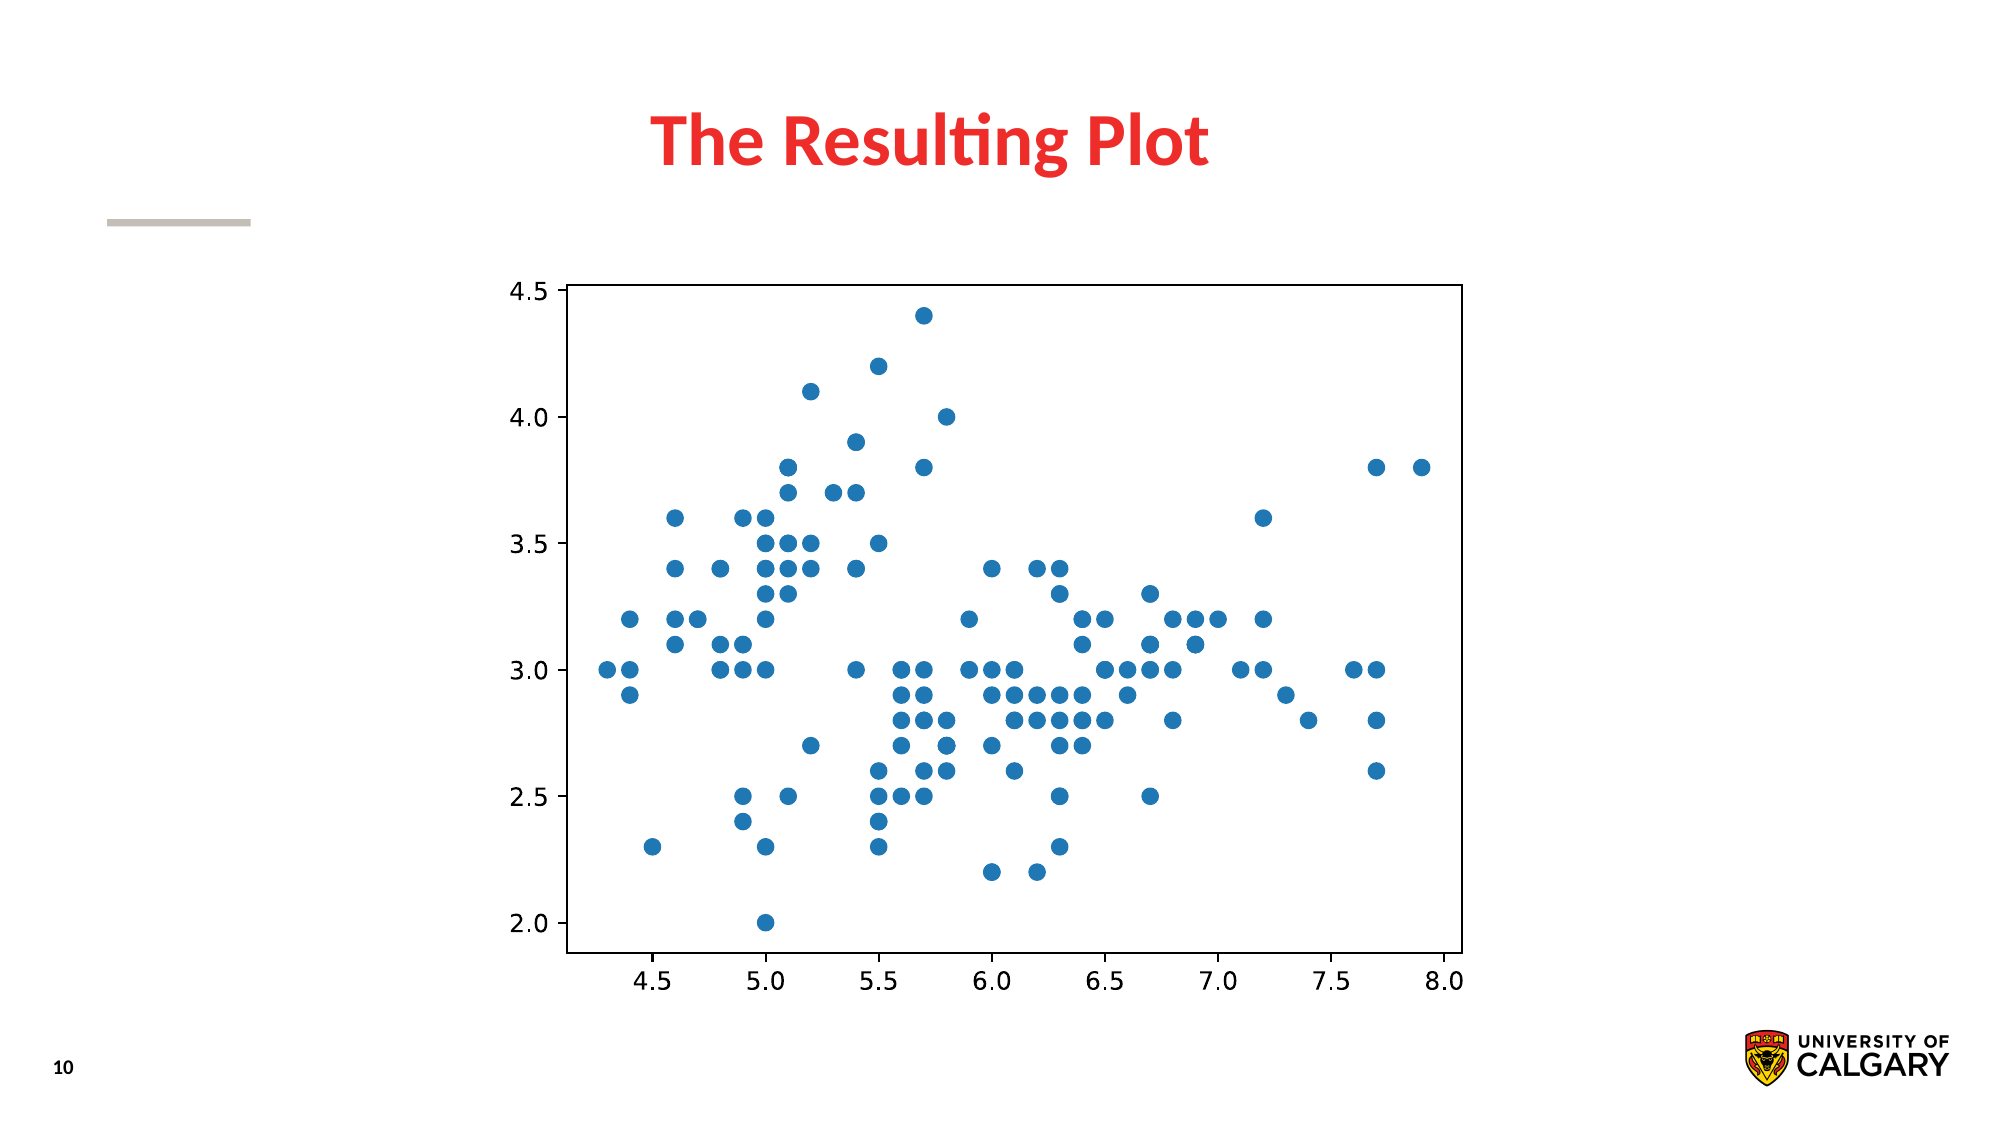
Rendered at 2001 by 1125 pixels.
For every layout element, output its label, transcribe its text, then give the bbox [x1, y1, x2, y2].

picture [1722, 1012, 1972, 1099]
picture [421, 180, 1579, 1050]
title The Resulting Plot [87, 60, 1774, 222]
